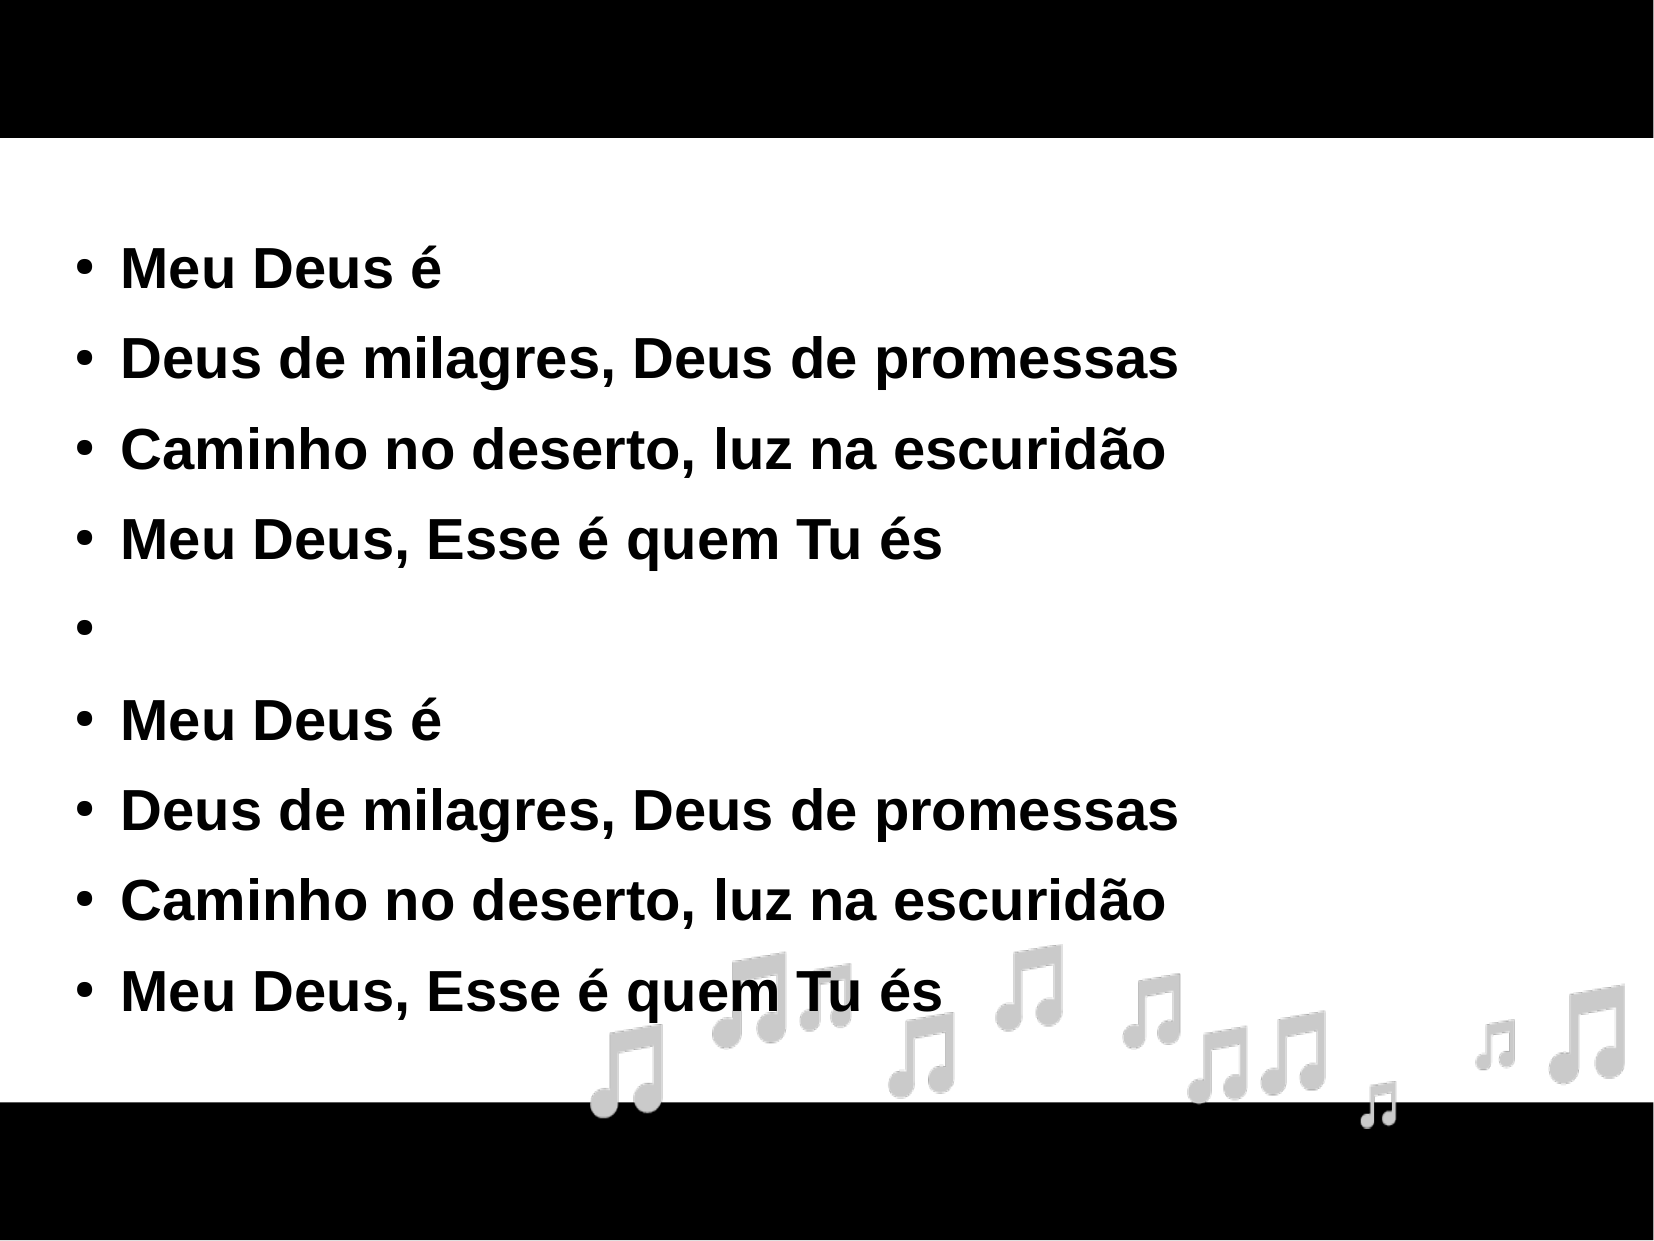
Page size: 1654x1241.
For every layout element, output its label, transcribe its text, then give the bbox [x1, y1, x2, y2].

list Meu Deus é Deus de milagres, Deus de promessas Caminho no deserto, luz na escuridão Meu Deus, Esse é quem Tu és Meu Deus é Deus de milagres, Deus de promessas Caminho no deserto, luz na escuridão Meu Deus, Esse é quem Tu és [59, 236, 1595, 1024]
